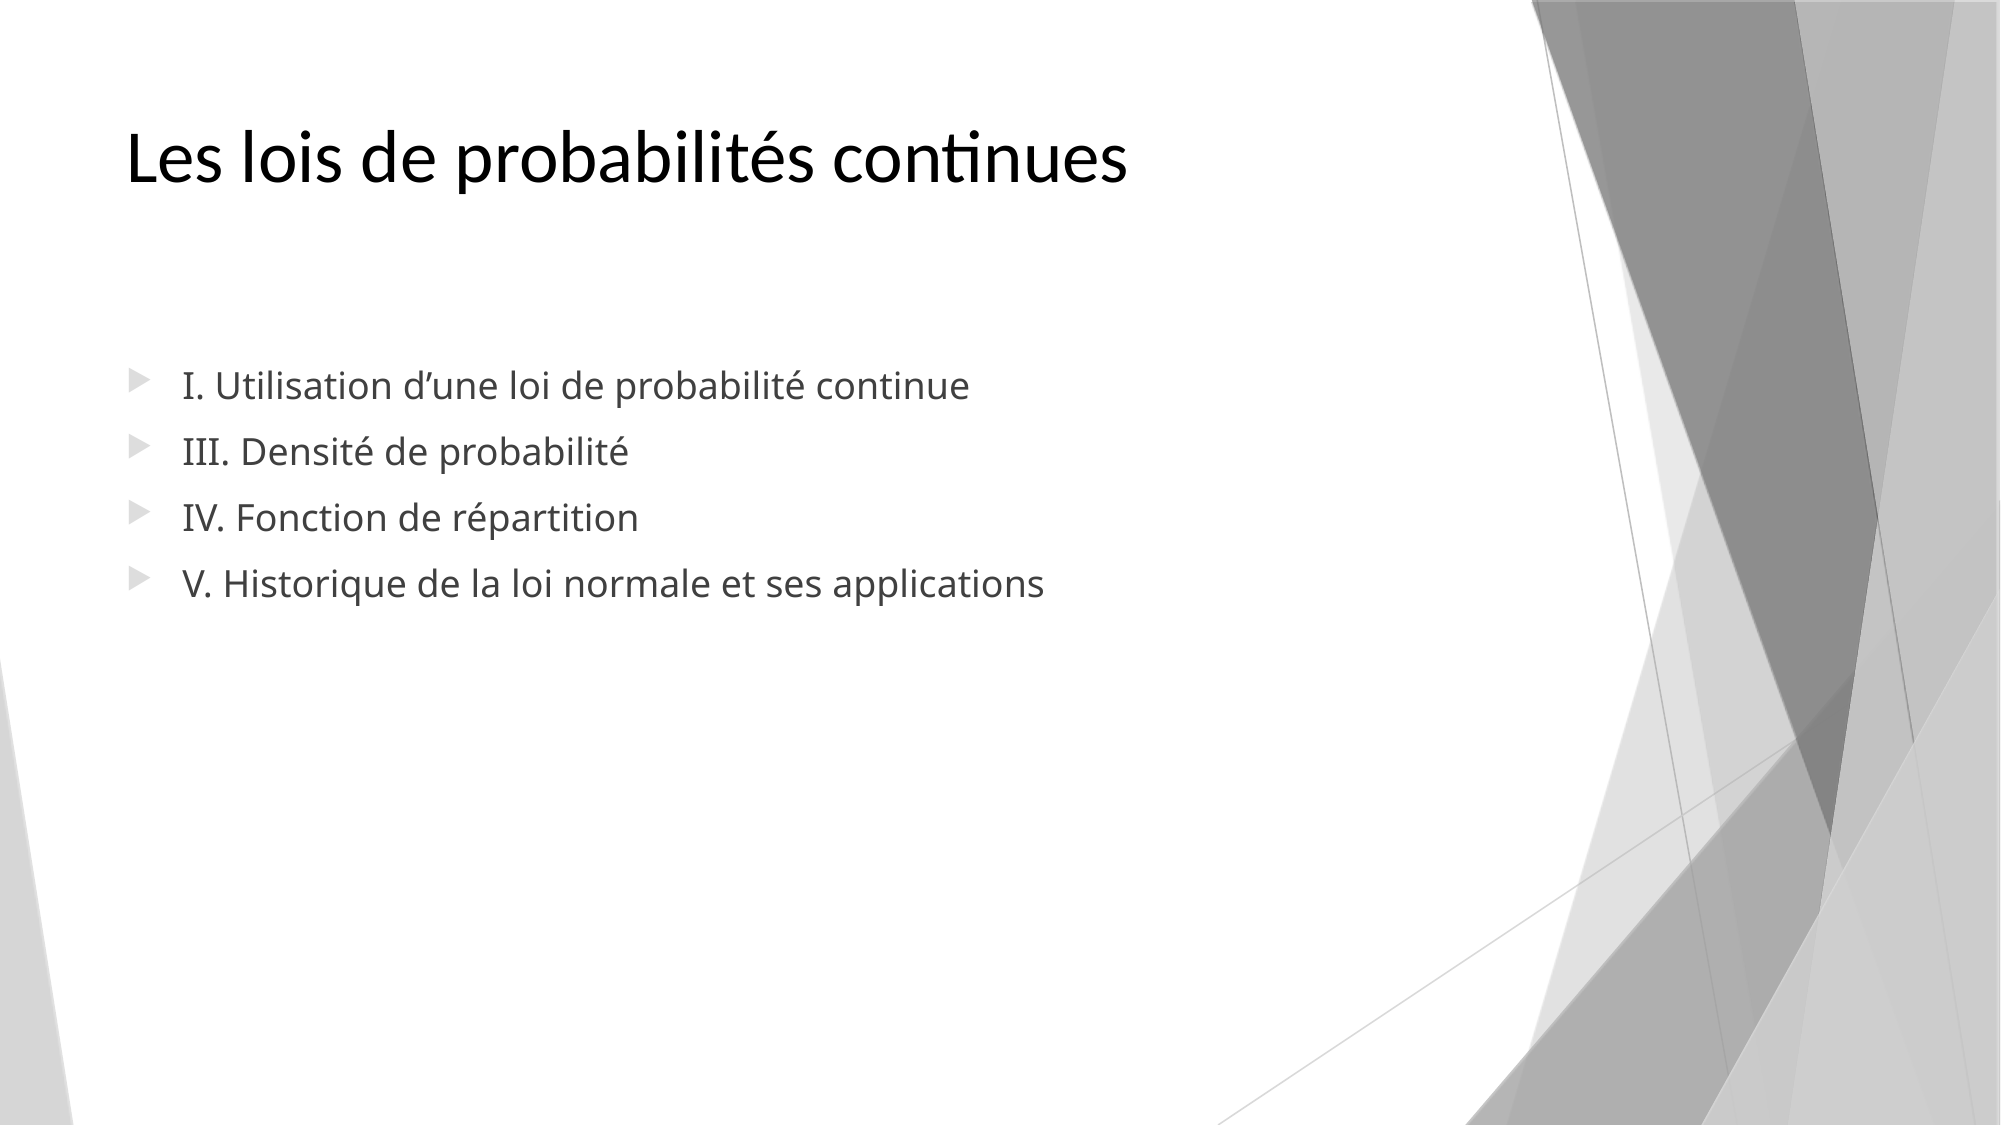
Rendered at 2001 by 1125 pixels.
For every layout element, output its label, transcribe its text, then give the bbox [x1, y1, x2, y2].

title Les lois de probabilités continues [111, 99, 1522, 317]
list I. Utilisation d’une loi de probabilité continue III. Densité de probabilité IV. Fonction de répartition V. Historique de la loi normale et ses applications [111, 354, 1522, 992]
